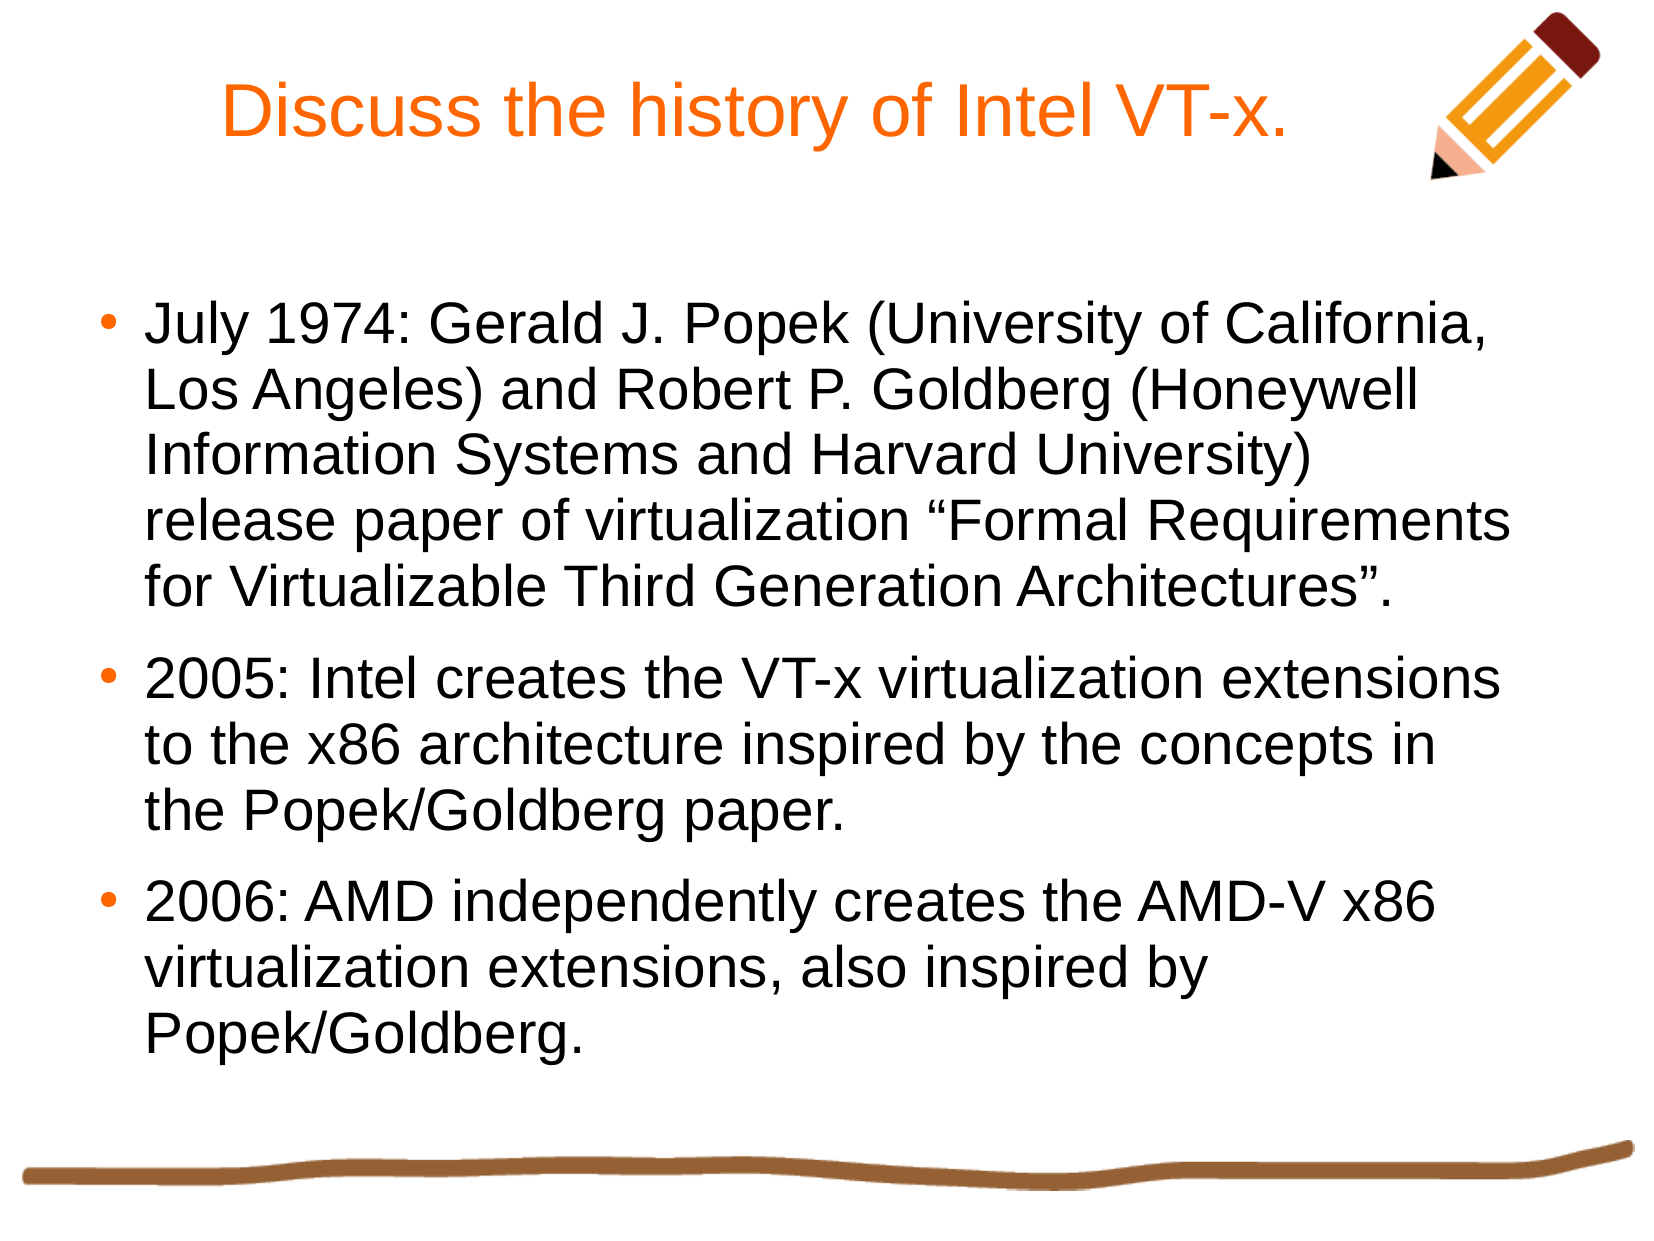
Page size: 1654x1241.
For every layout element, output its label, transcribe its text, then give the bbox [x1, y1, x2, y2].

list July 1974: Gerald J. Popek (University of California, Los Angeles) and Robert P. Goldberg (Honeywell Information Systems and Harvard University) release paper of virtualization “Formal Requirements for Virtualizable Third Generation Architectures”. 2005: Intel creates the VT-x virtualization extensions to the x86 architecture inspired by the concepts in the Popek/Goldberg paper. 2006: AMD independently creates the AMD-V x86 virtualization extensions, also inspired by Popek/Goldberg. [82, 290, 1516, 1122]
title Discuss the history of Intel VT-x. [82, 49, 1430, 172]
picture [1430, 12, 1601, 181]
picture [22, 1140, 1635, 1191]
